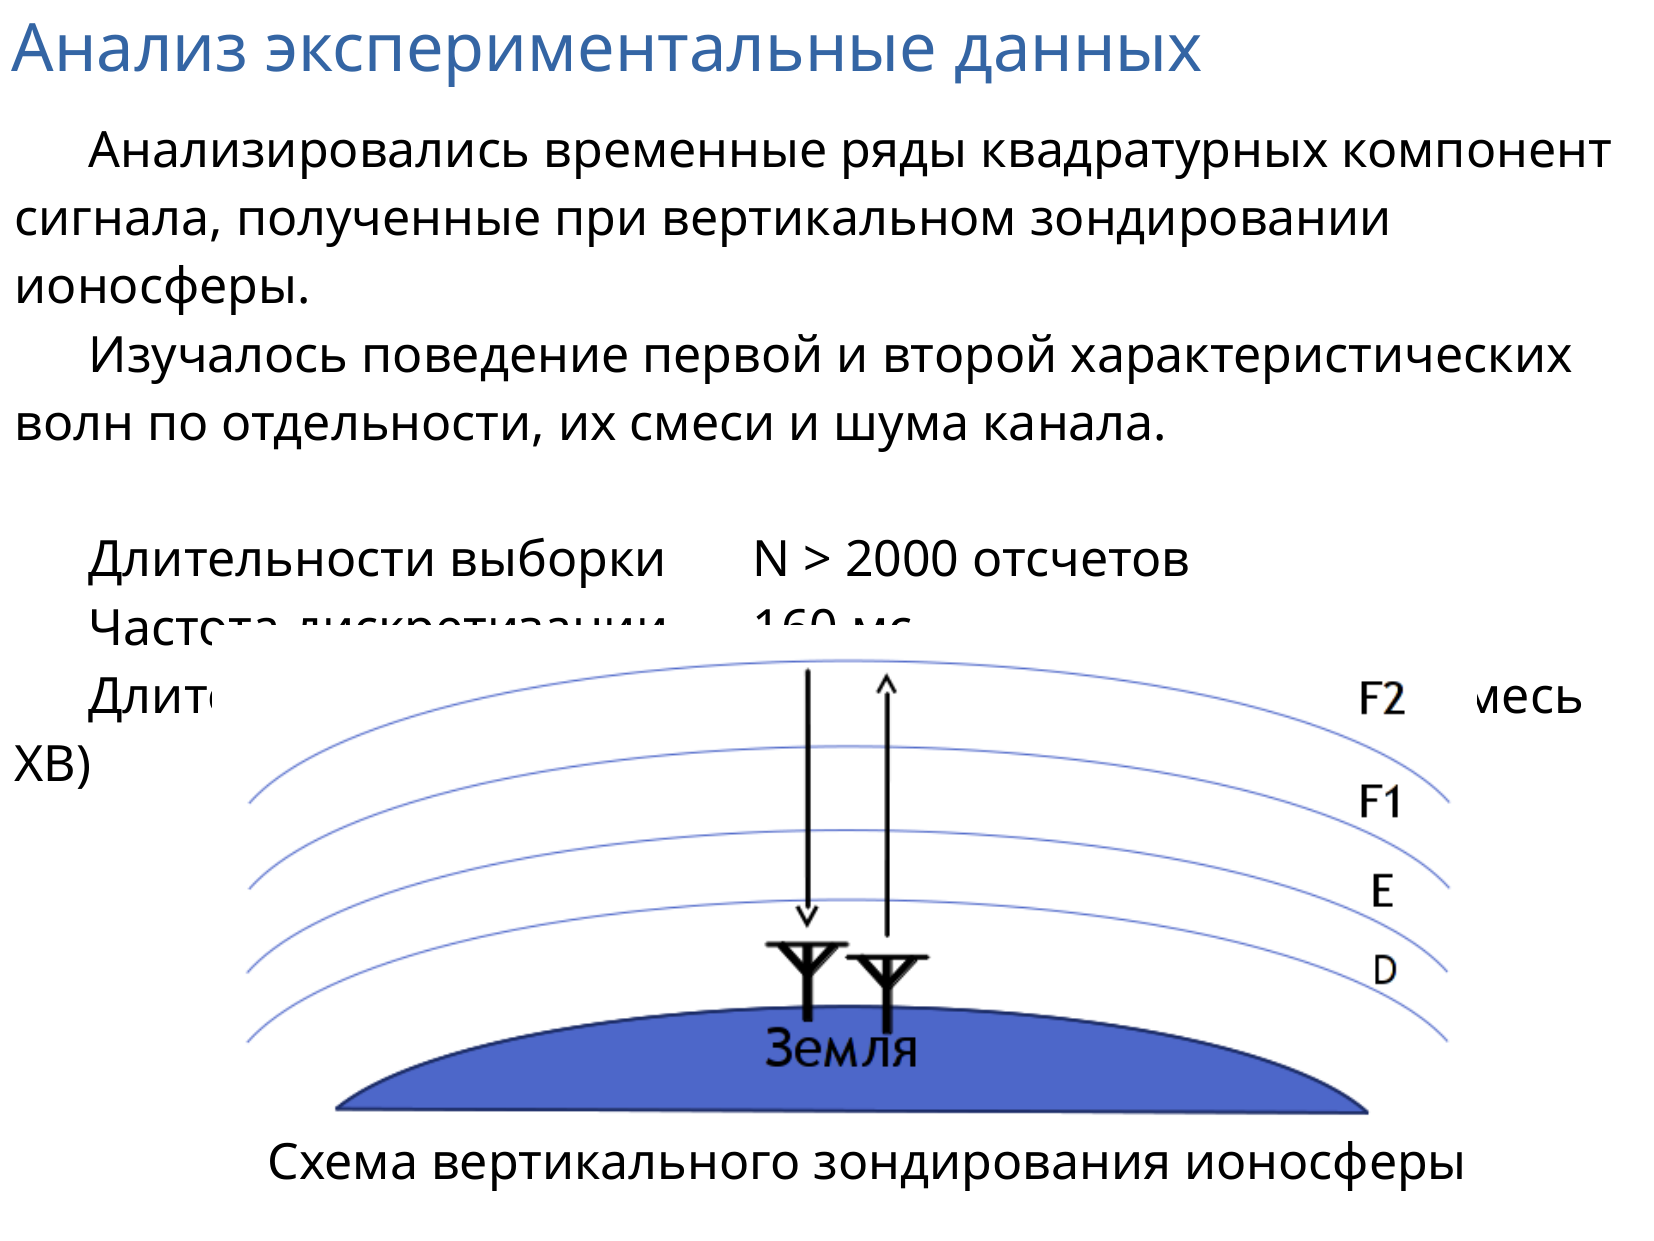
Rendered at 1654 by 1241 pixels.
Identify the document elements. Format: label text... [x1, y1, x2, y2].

text_box Анализировались временные ряды квадратурных компонент сигнала, полученные при вертикальном зондировании ионосферы. Изучалось поведение первой и второй характеристических волн по отдельности, их смеси и шума канала. Длительности выборки N > 2000 отсчетов Частота дискретизации 160 мс Длительность импульса 100 мкс (одна ХВ), 400 мкс (смесь ХВ) [0, 106, 1654, 704]
text_box Схема вертикального зондирования ионосферы [252, 1121, 1483, 1197]
text_box Анализ экспериментальные данных [0, 0, 1412, 93]
picture [212, 625, 1477, 1134]
